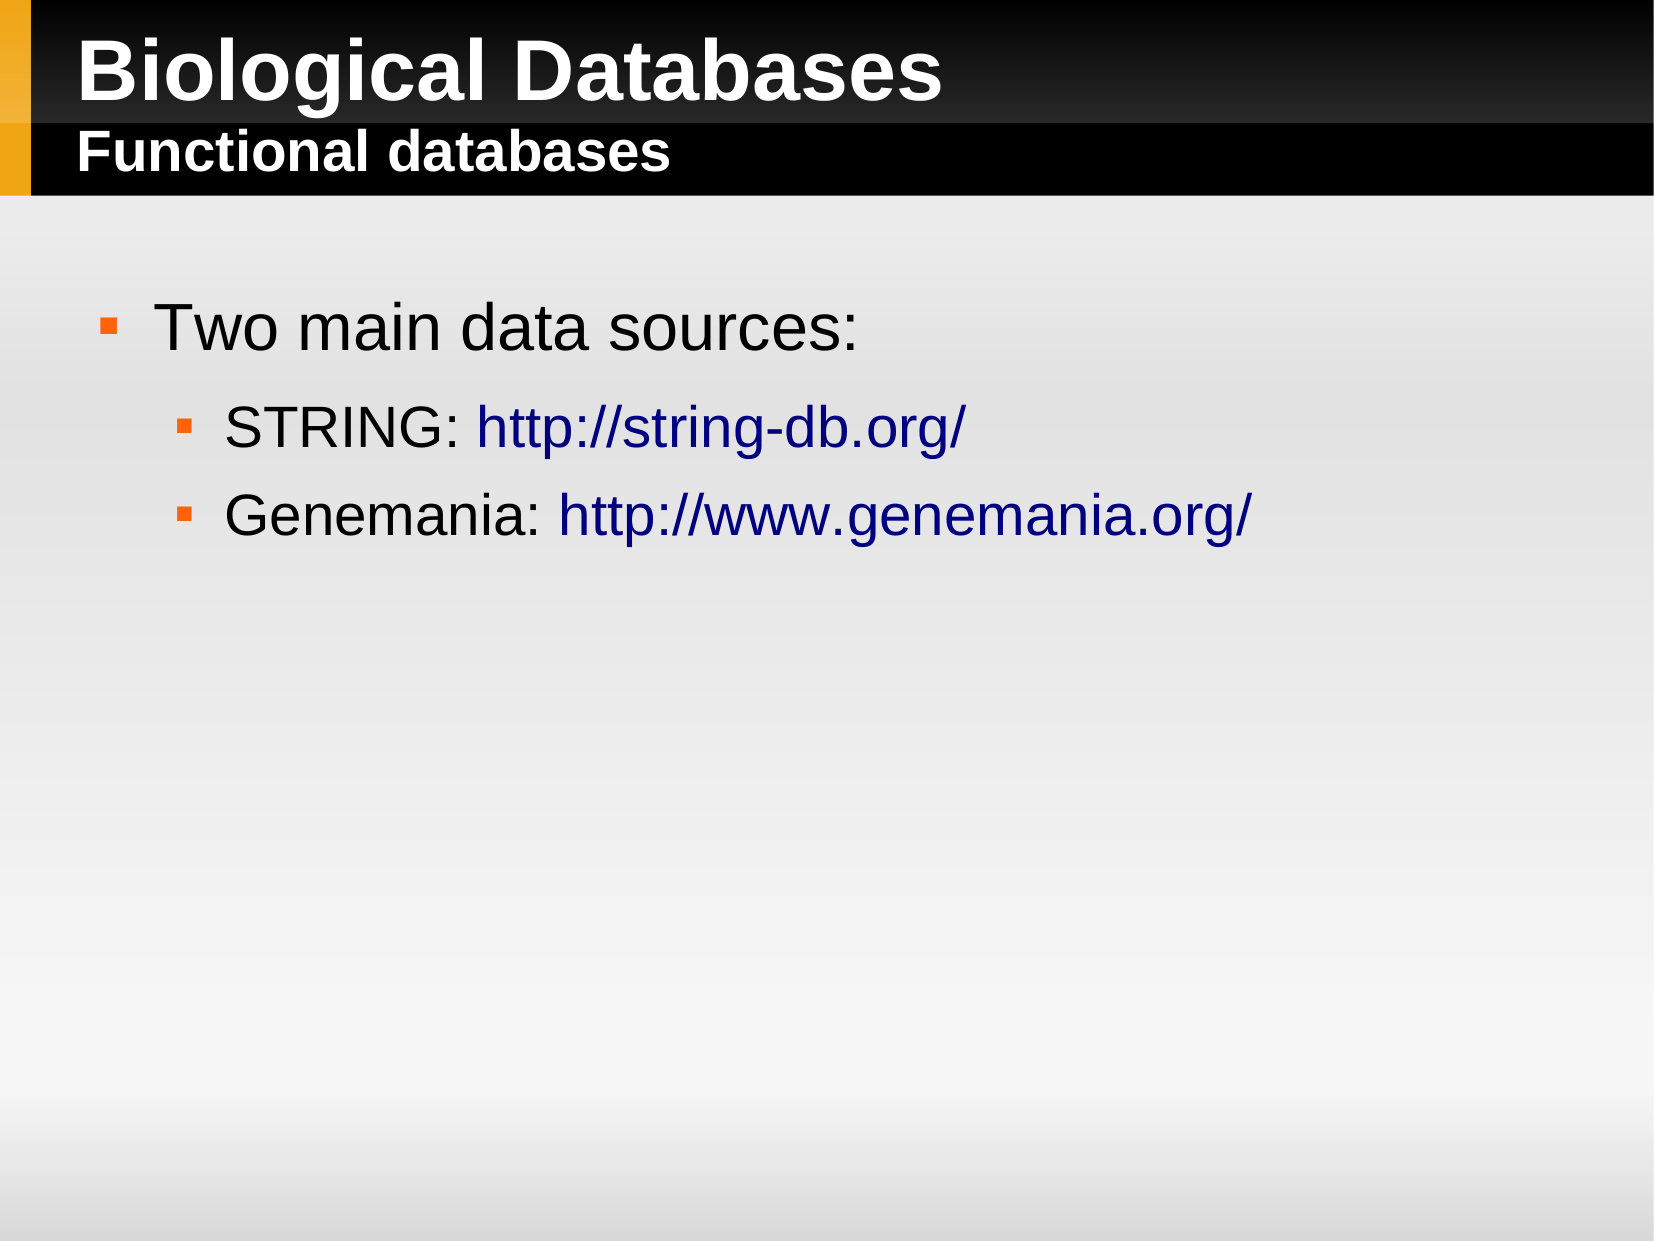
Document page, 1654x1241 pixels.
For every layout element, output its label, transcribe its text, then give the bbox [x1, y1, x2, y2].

title Biological Databases Functional databases [76, 0, 1565, 208]
list Two main data sources: STRING: http://string-db.org/ Genemania: http://www.genemania.org/ [82, 290, 1571, 1109]
picture [0, 0, 1654, 1241]
